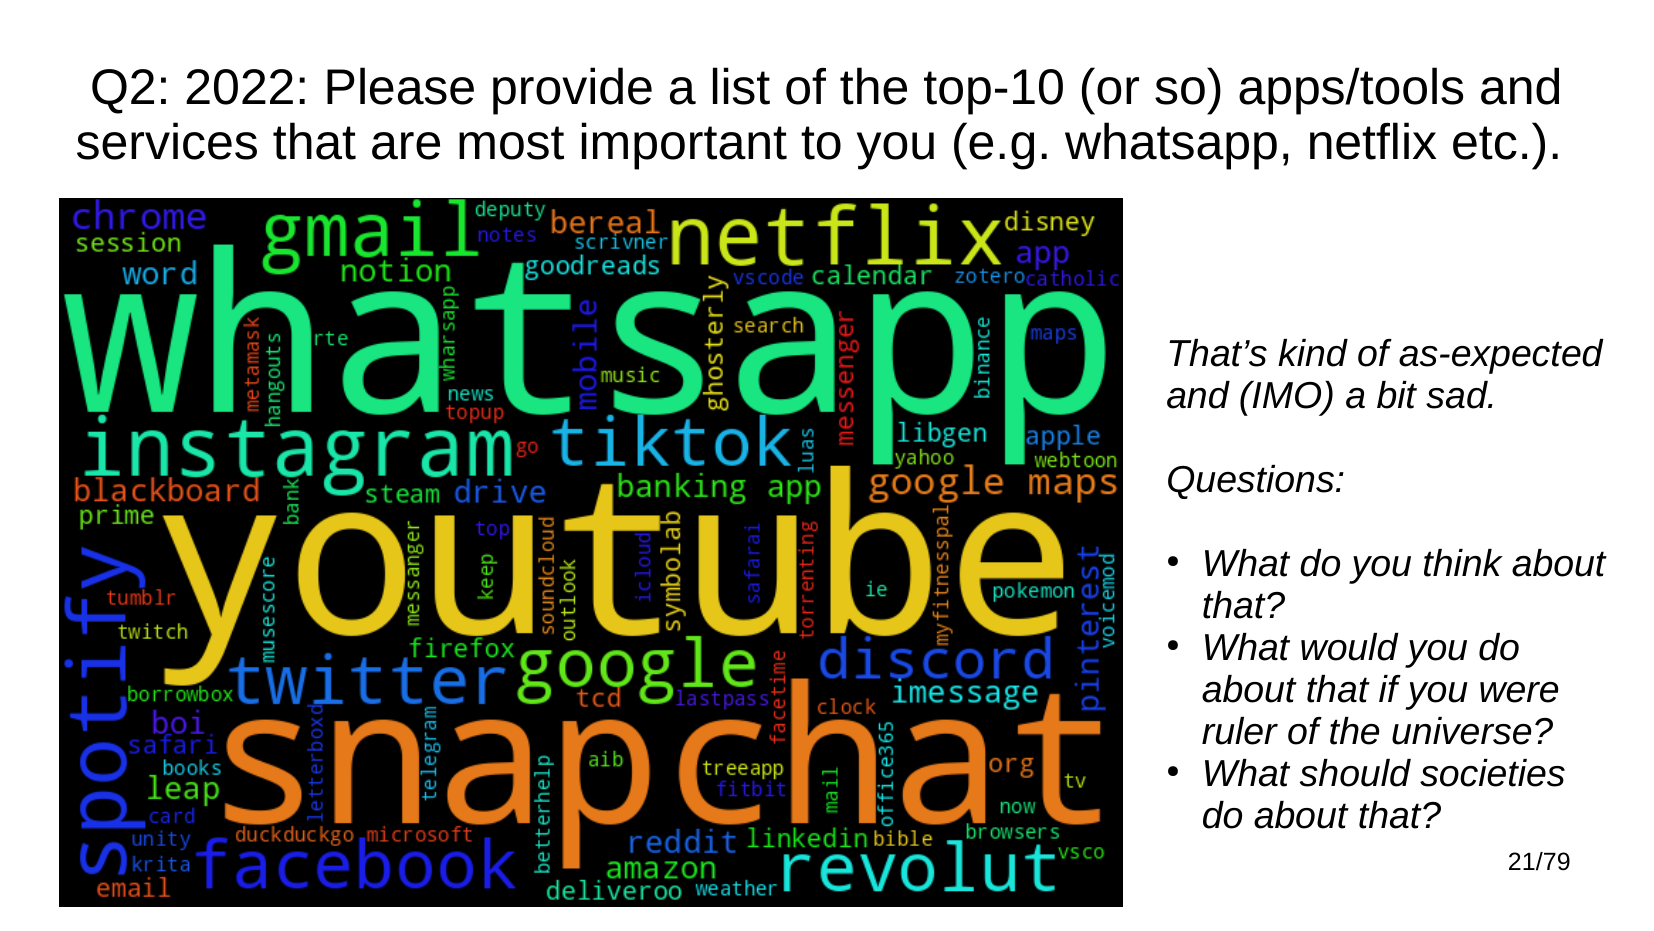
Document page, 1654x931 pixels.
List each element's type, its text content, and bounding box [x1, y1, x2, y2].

picture [59, 198, 1123, 908]
text_box That’s kind of as-expected and (IMO) a bit sad. Questions: What do you think about that? What would you do about that if you were ruler of the universe? What should societies do about that? [1151, 324, 1625, 886]
title Q2: 2022: Please provide a list of the top-10 (or so) apps/tools and services that are most important to you (e.g. whatsapp, netflix etc.). [29, 31, 1625, 199]
